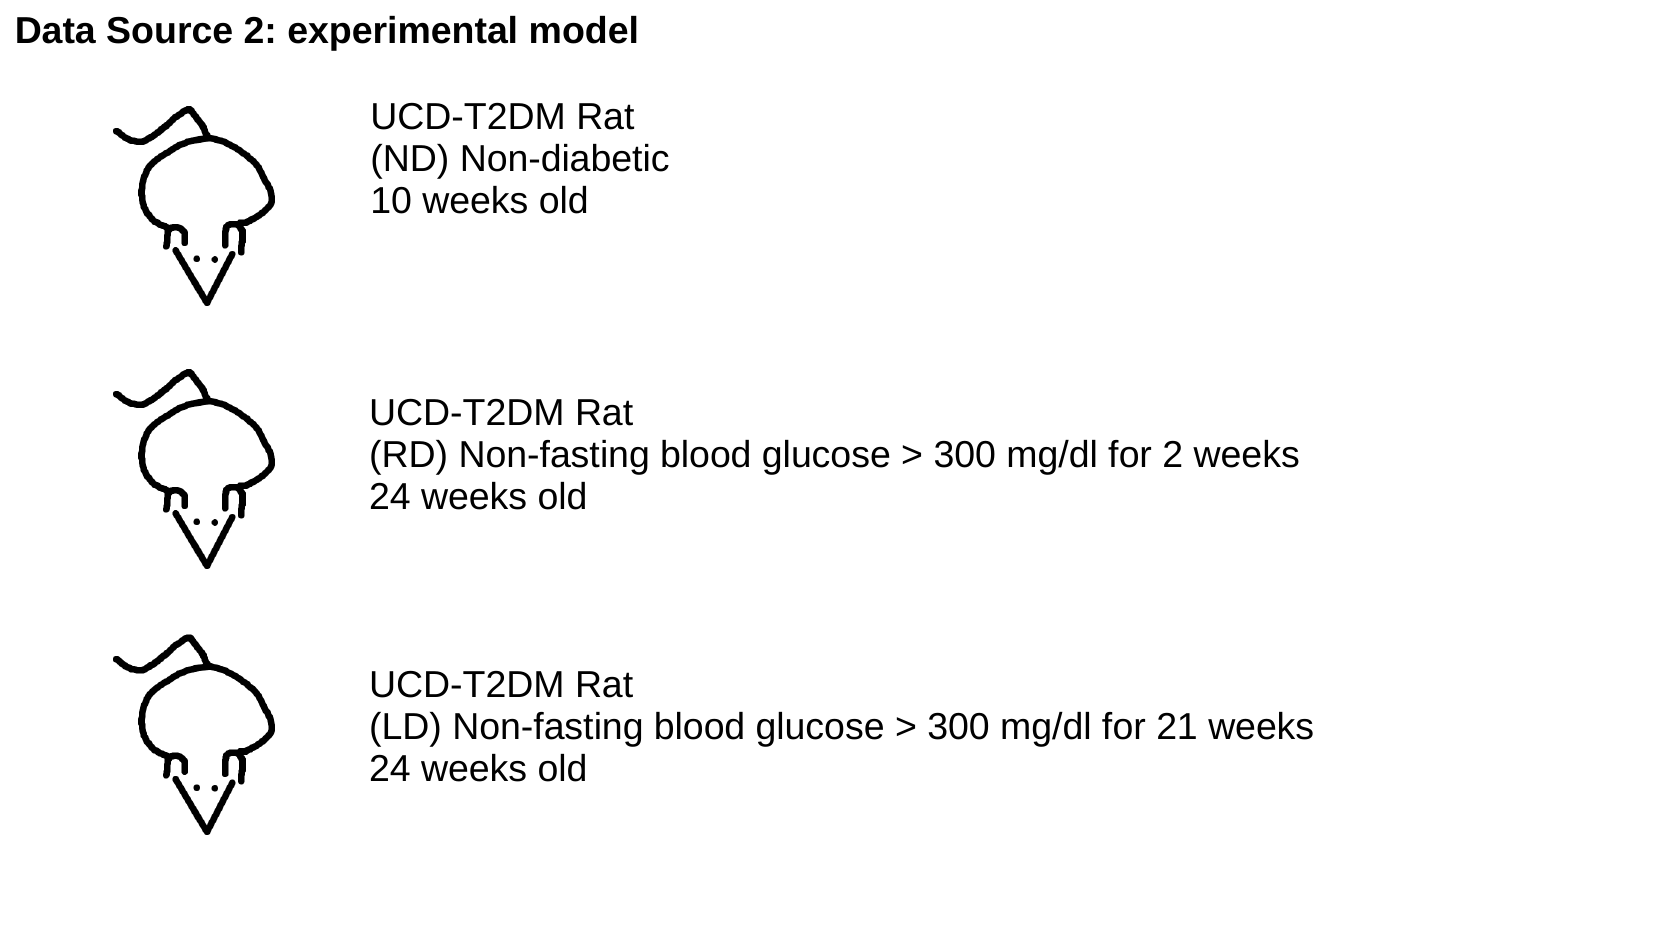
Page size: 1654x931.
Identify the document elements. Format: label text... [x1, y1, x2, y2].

text_box UCD-T2DM Rat (ND) Non-diabetic 10 weeks old [355, 88, 685, 230]
text_box Data Source 2: experimental model [0, 2, 655, 60]
text_box UCD-T2DM Rat (LD) Non-fasting blood glucose > 300 mg/dl for 21 weeks 24 weeks old [354, 656, 1340, 798]
text_box UCD-T2DM Rat (RD) Non-fasting blood glucose > 300 mg/dl for 2 weeks 24 weeks old [354, 383, 1326, 525]
picture [88, 88, 305, 329]
picture [88, 616, 305, 857]
picture [88, 351, 305, 591]
